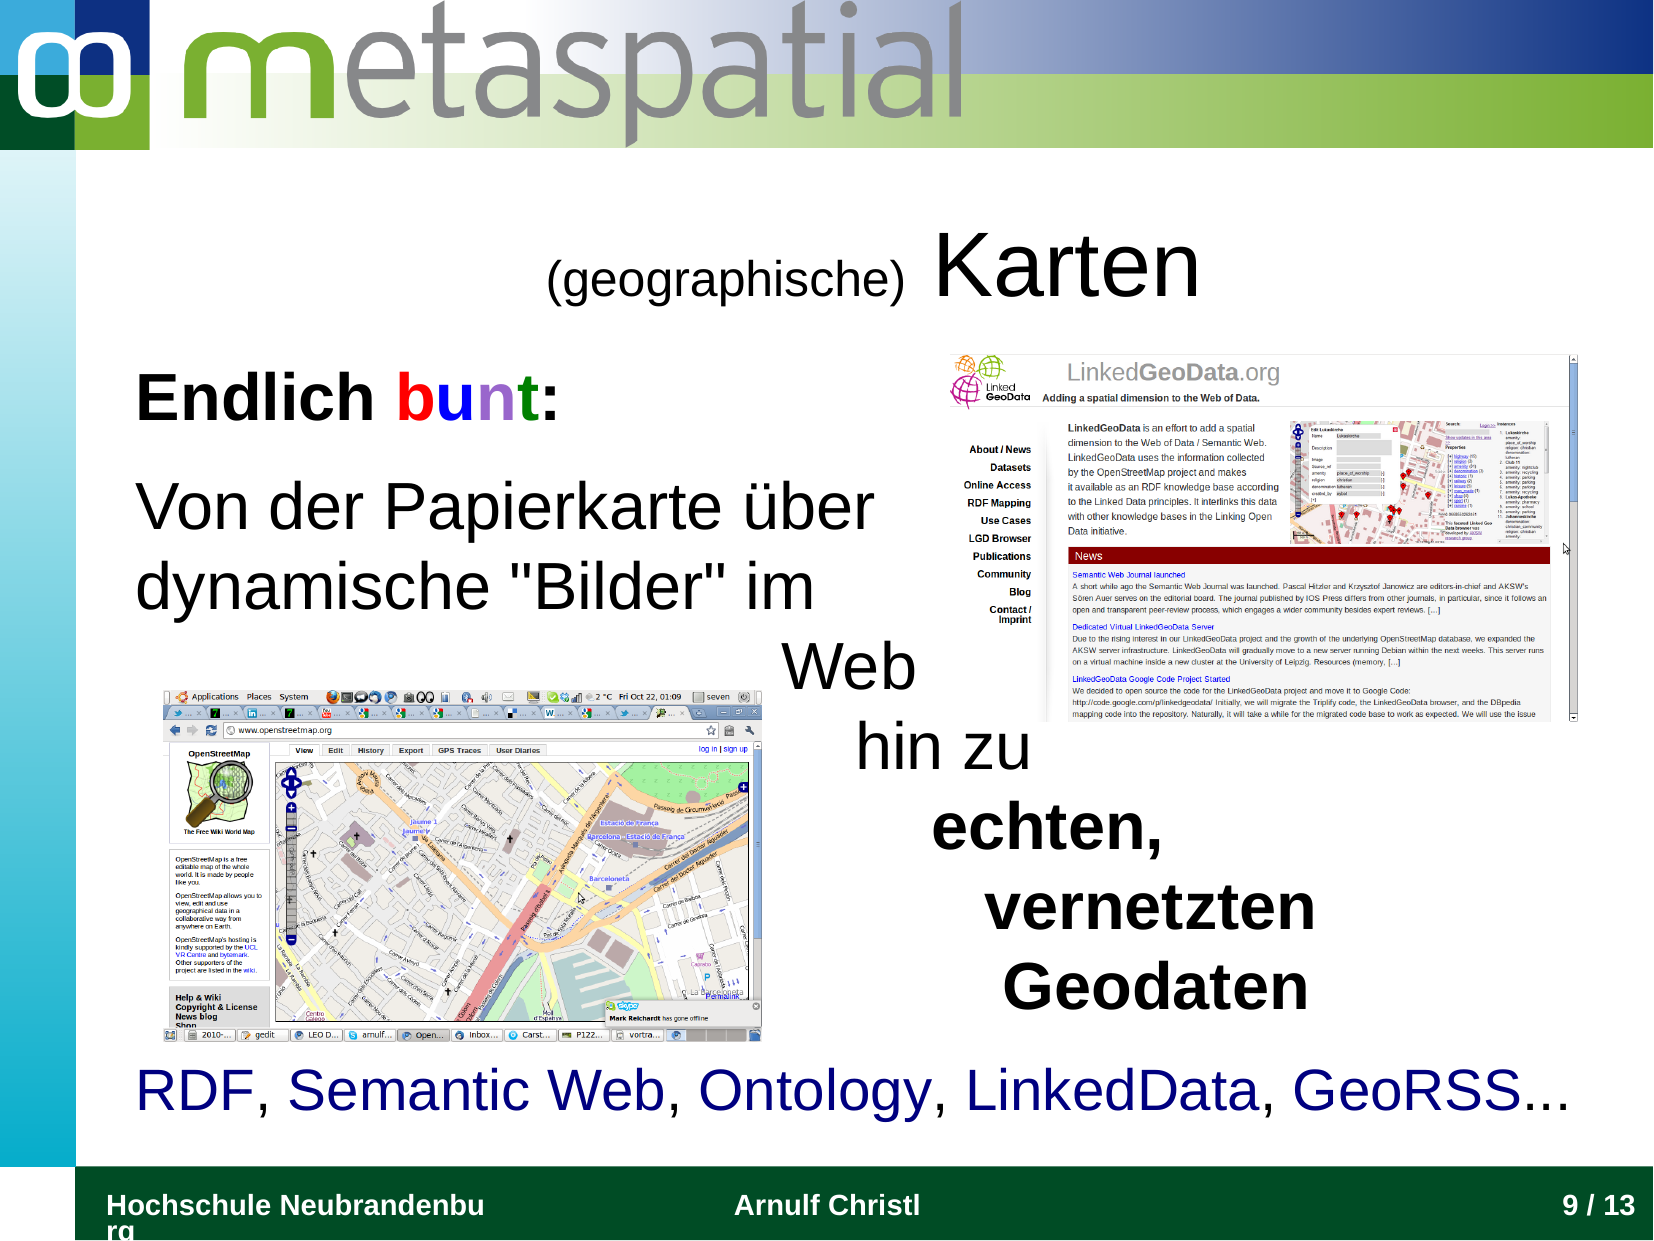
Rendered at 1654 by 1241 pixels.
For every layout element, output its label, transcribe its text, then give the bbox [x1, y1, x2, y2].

picture [0, 0, 961, 150]
picture [163, 690, 762, 1042]
title (geographische) Karten [177, 161, 1571, 354]
picture [950, 354, 1578, 722]
list Endlich bunt: Von der Papierkarte über dynamische "Bilder" im Web hin zu echten, vernetzten Geodaten RDF, Semantic Web, Ontology, LinkedData, GeoRSS... [135, 354, 1607, 1152]
